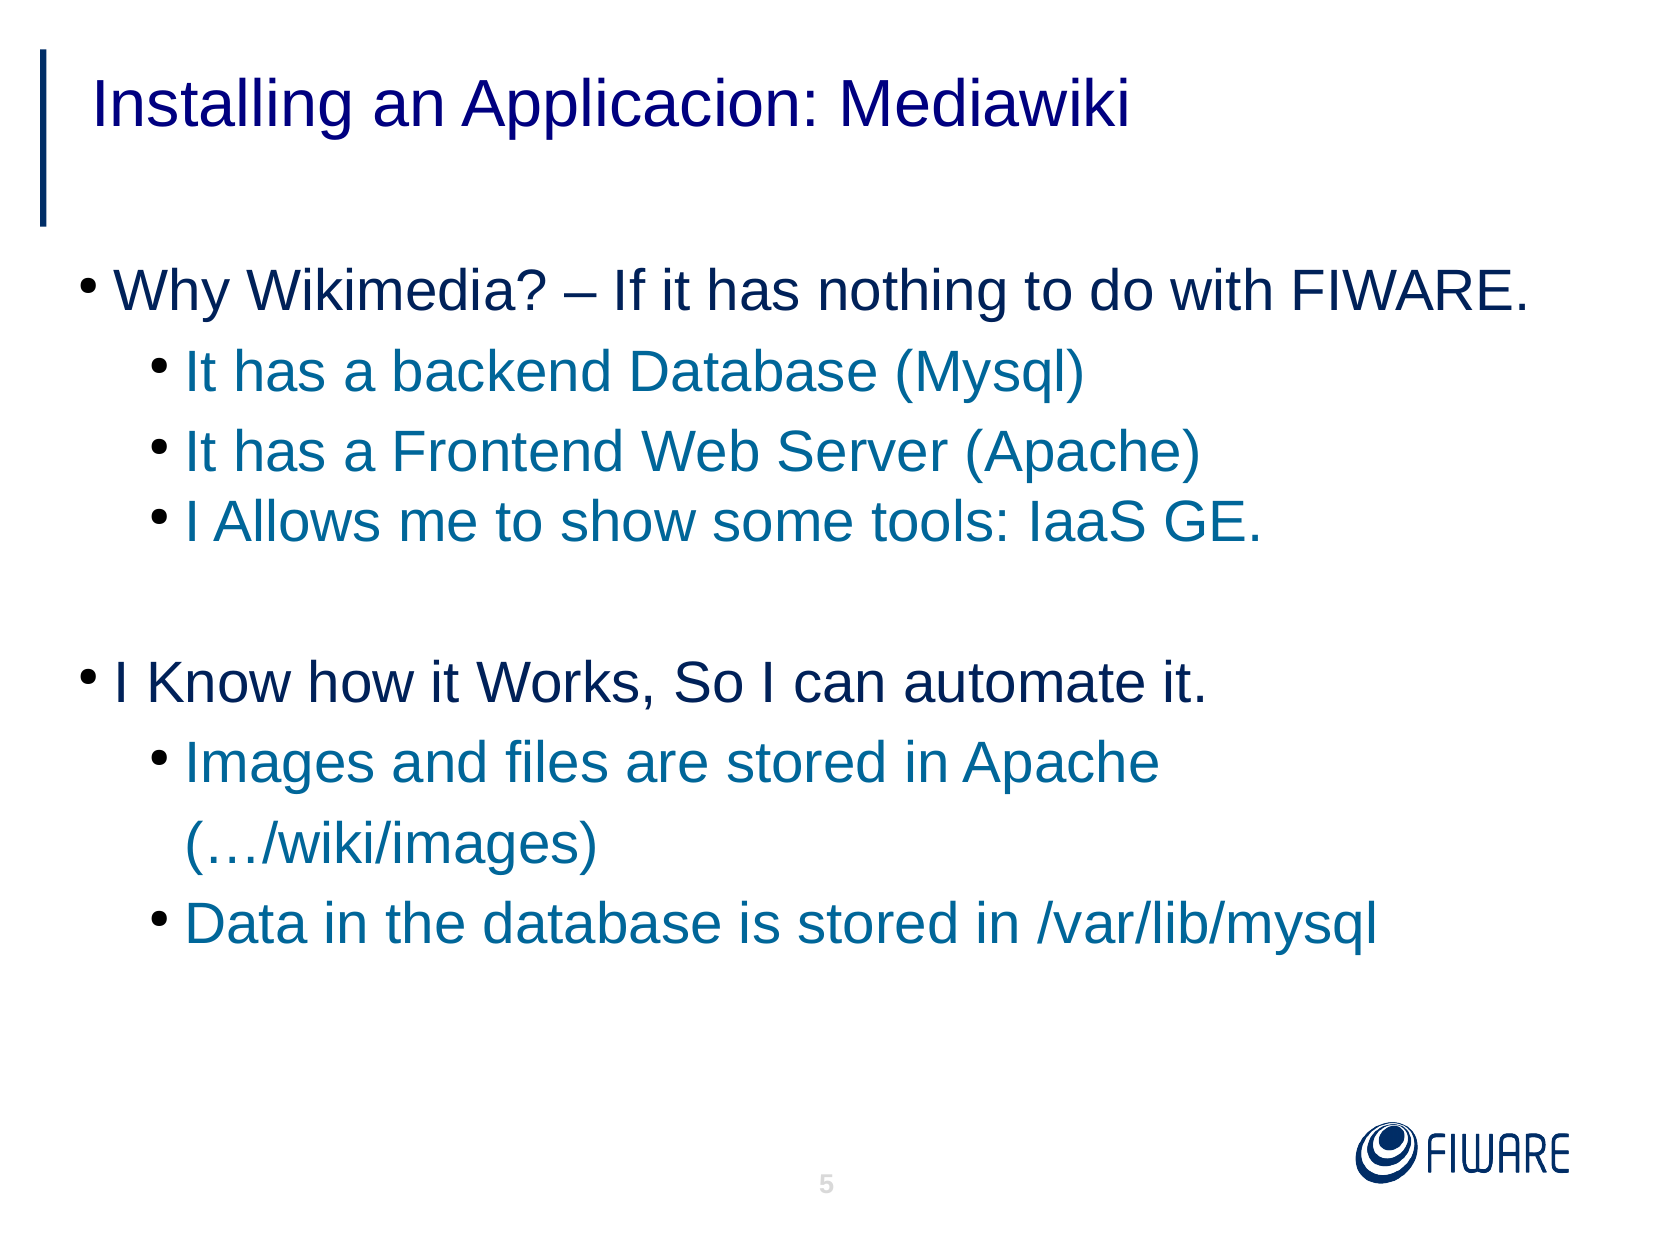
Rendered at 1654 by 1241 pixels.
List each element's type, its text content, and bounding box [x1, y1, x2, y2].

slide_number <number> [733, 1149, 921, 1216]
title Installing an Applicacion: Mediawiki [76, 51, 1408, 276]
picture [1351, 1116, 1575, 1188]
text_box Why Wikimedia? – If it has nothing to do with FIWARE. It has a backend Database (Mysql) It has a Frontend Web Server (Apache) I Allows me to show some tools: IaaS GE. I Know how it Works, So I can automate it. Images and files are stored in Apache (…/wiki/images) Data in the database is stored in /var/lib/mysql [63, 234, 1573, 963]
